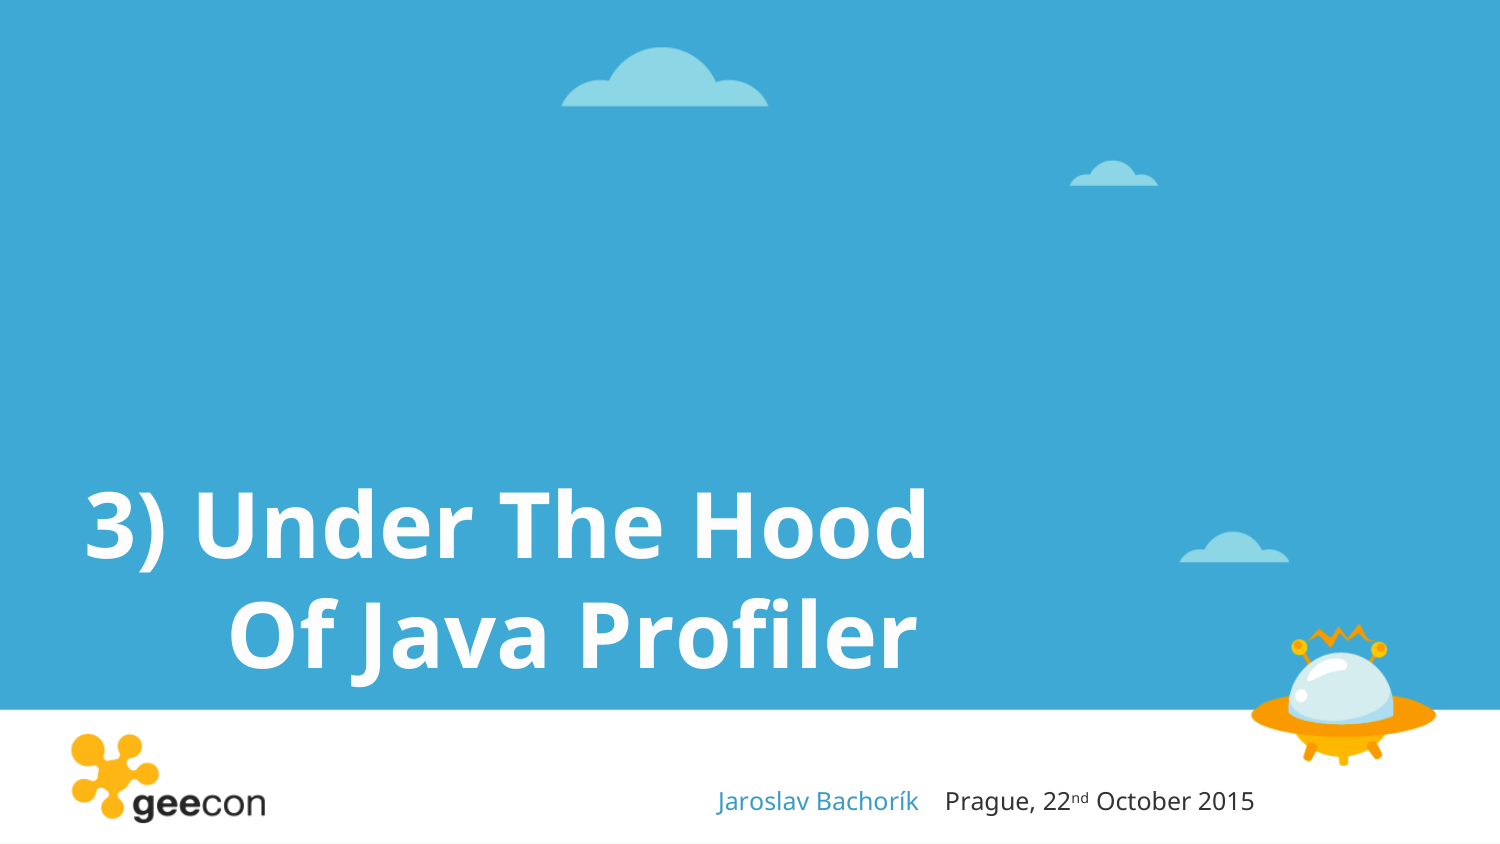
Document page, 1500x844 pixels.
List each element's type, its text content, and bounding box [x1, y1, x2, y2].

title 3) Under The Hood Of Java Profiler [75, 462, 1426, 604]
text_box Jaroslav Bachorík Prague, 22nd October 2015 [442, 778, 1270, 824]
picture [0, 0, 1500, 844]
